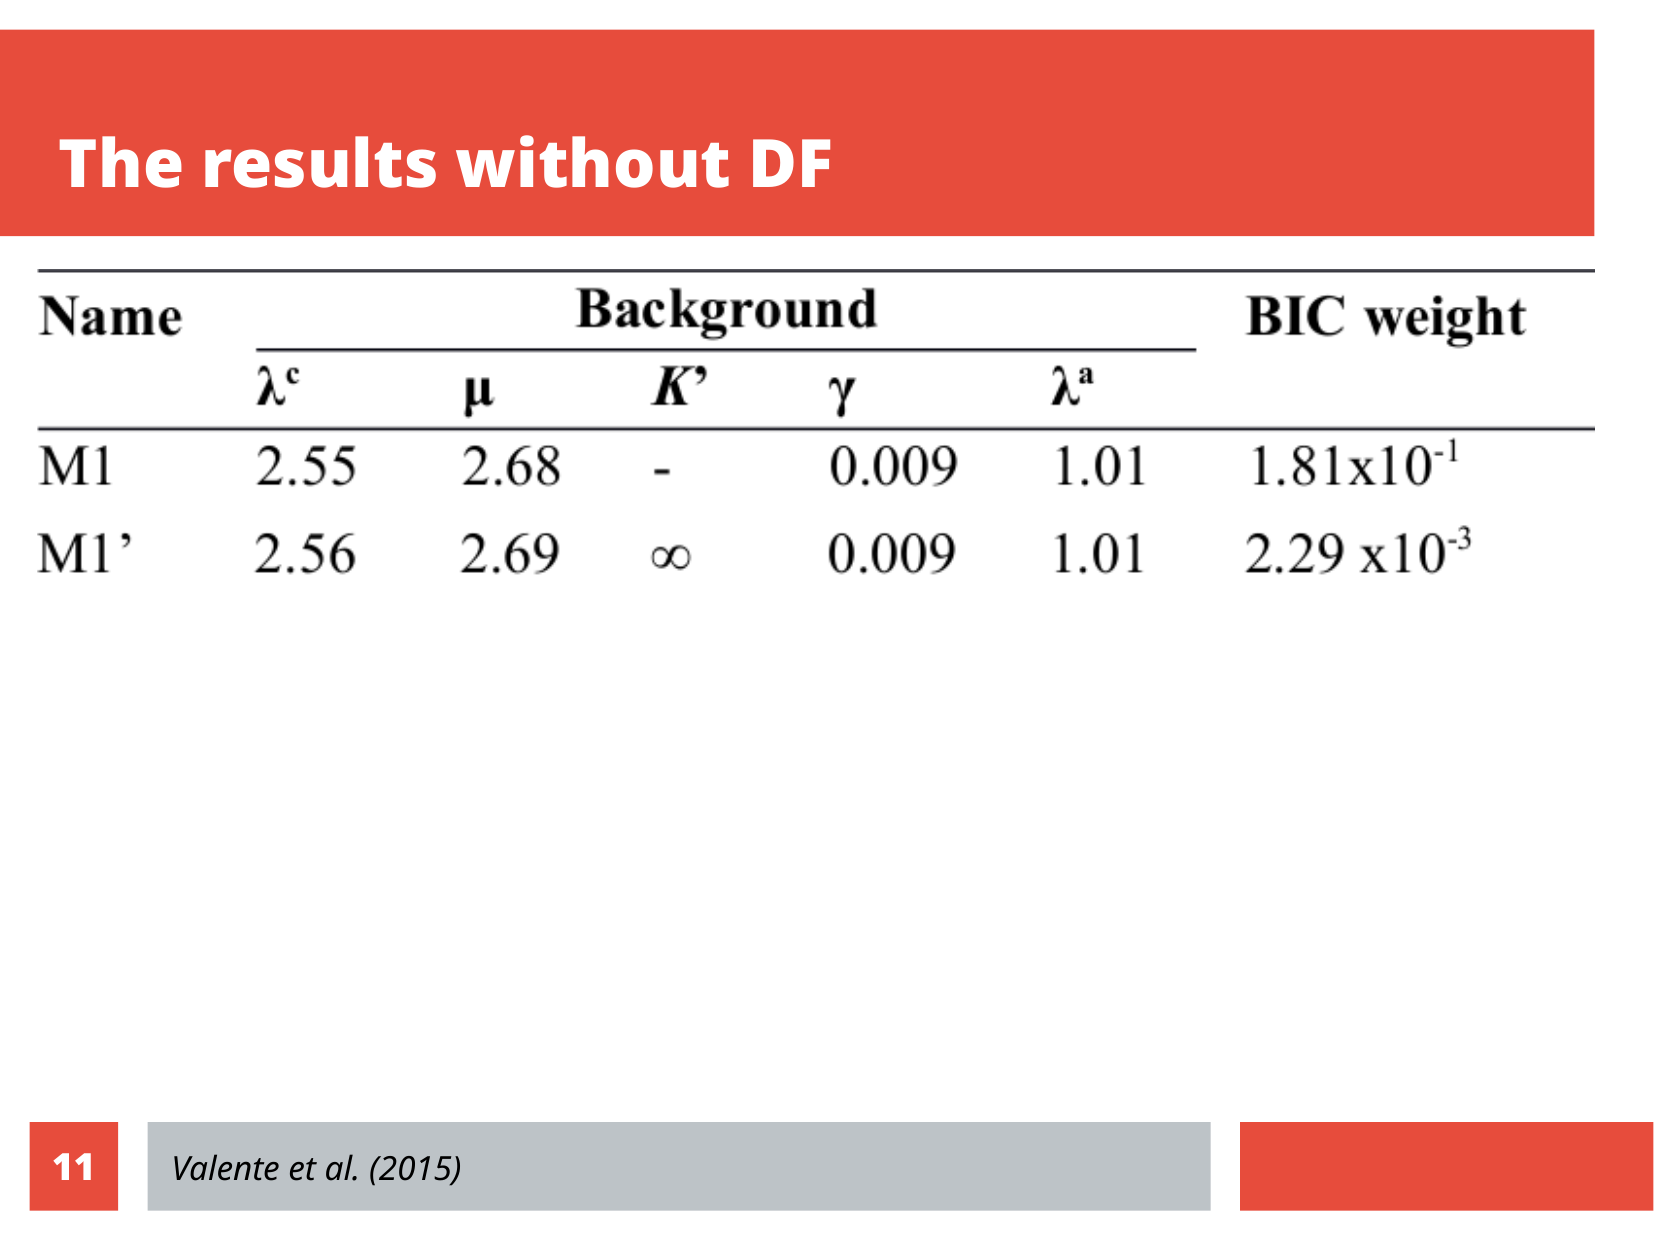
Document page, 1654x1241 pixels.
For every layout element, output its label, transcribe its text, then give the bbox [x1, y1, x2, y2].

text_box Valente et al. (2015) [156, 1137, 528, 1191]
picture [37, 269, 1595, 601]
title The results without DF [59, 59, 1595, 207]
